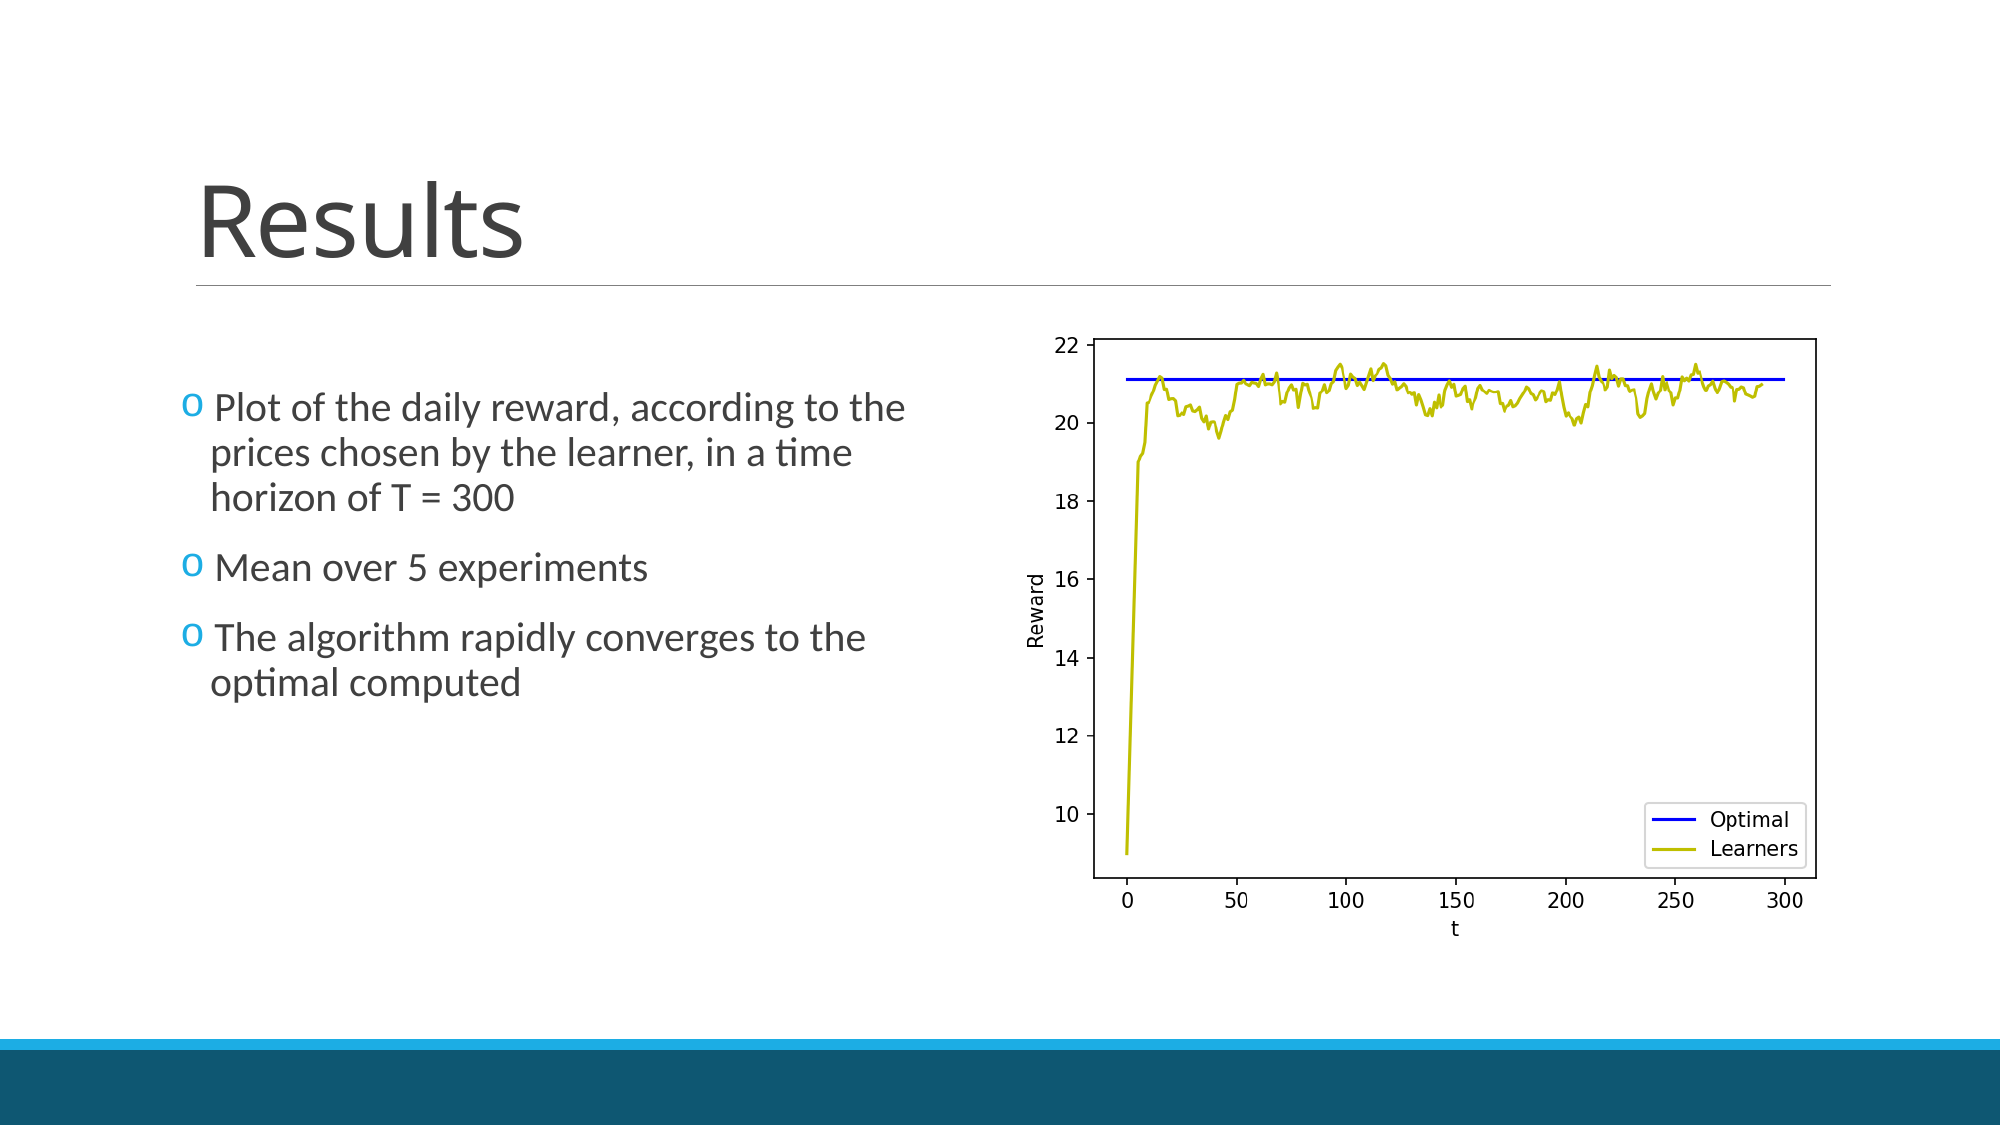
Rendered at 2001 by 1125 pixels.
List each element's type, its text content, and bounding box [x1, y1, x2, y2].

title Results [180, 47, 1831, 286]
picture [1020, 323, 1830, 943]
list Plot of the daily reward, according to the prices chosen by the learner, in a time horizon of T = 300 Mean over 5 experiments The algorithm rapidly converges to the optimal computed [180, 377, 991, 963]
